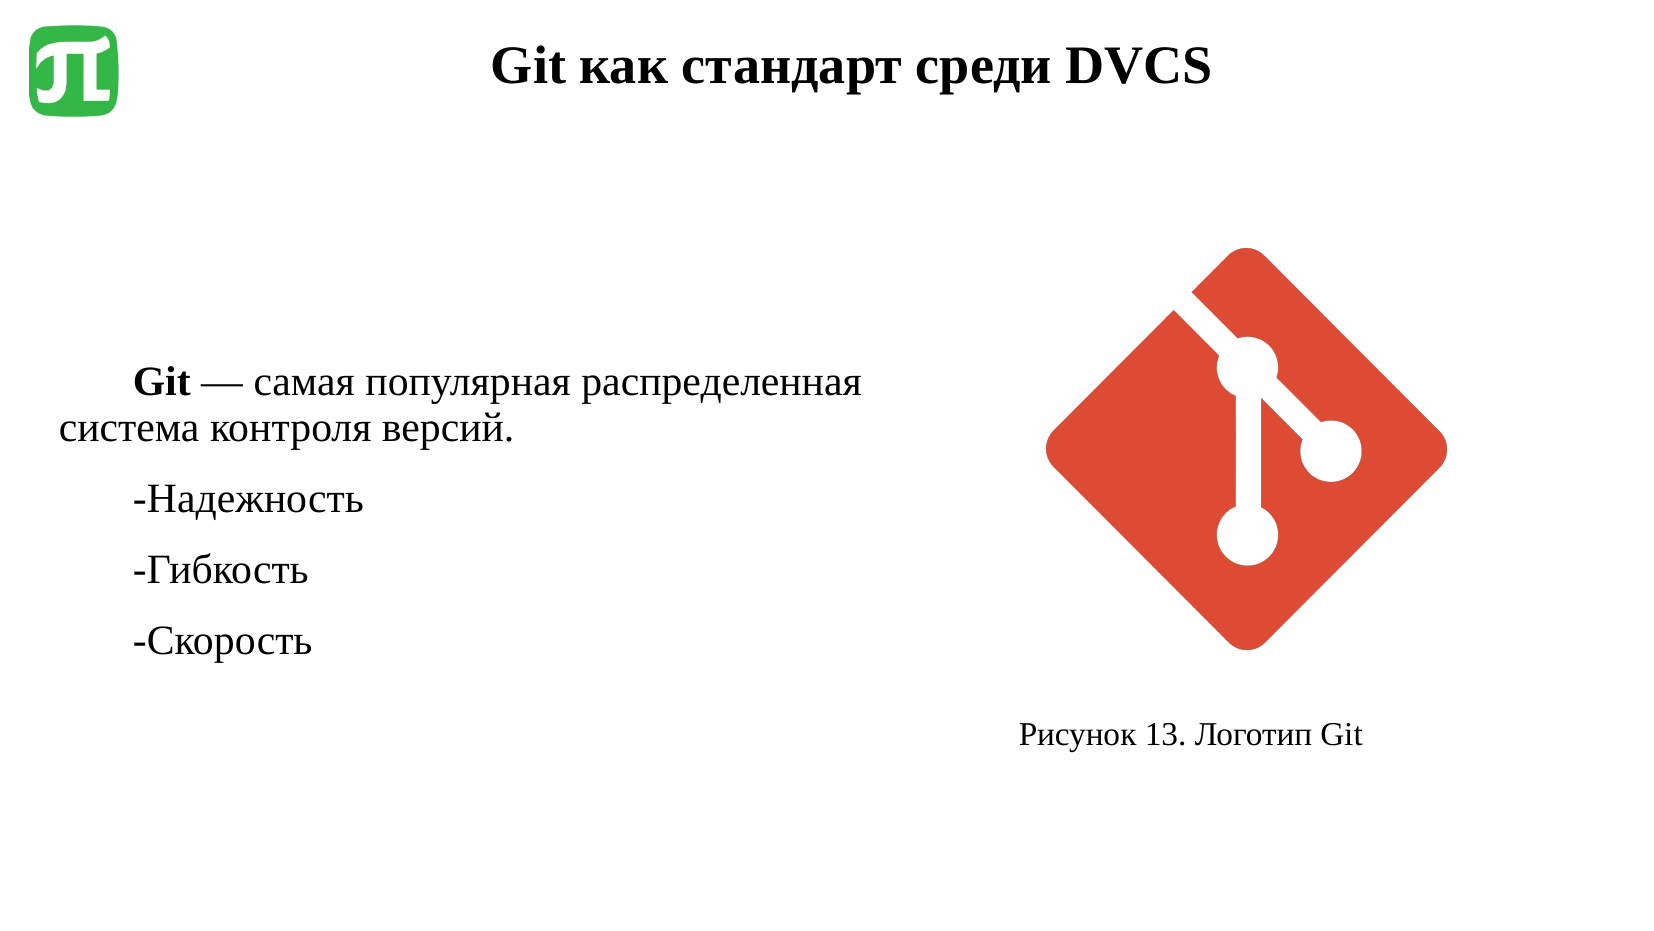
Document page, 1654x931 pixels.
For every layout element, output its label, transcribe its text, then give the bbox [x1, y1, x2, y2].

picture [29, 25, 120, 119]
picture [1046, 248, 1447, 650]
text_box Рисунок 13. Логотип Git [1003, 708, 1565, 798]
subtitle Git — самая популярная распределенная система контроля версий. -Надежность -Гибкость -Скорость [59, 177, 1004, 916]
title Git как стандарт среди DVCS [147, 12, 1571, 119]
